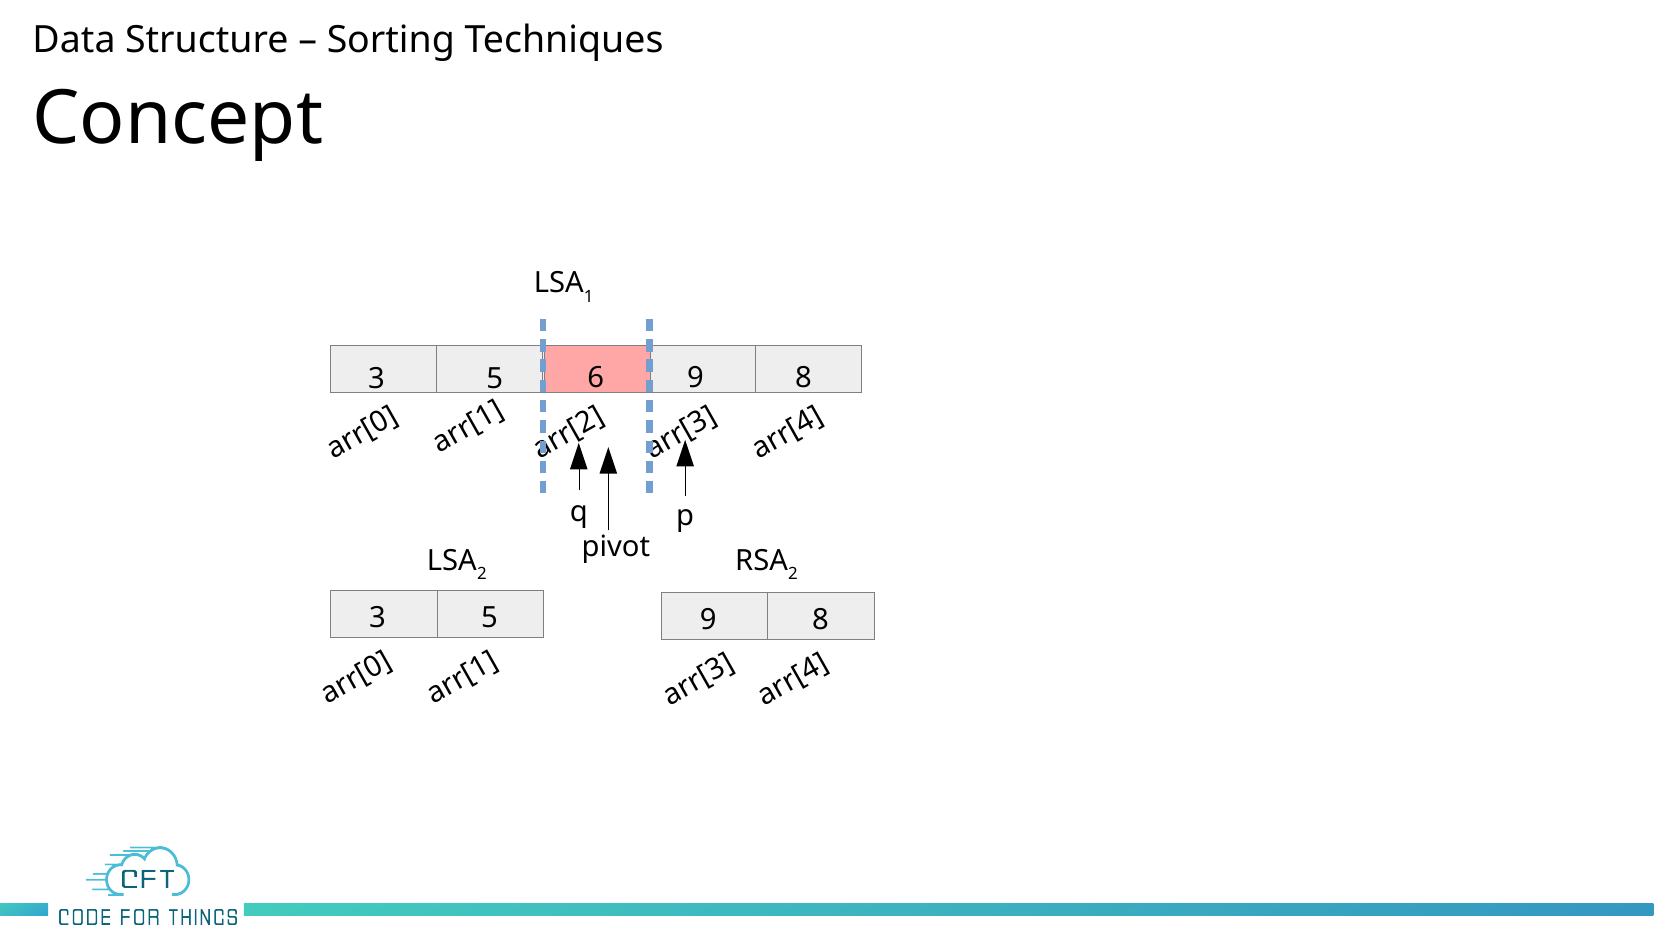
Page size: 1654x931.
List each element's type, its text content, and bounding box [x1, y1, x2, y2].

text_box 3 [353, 350, 402, 400]
text_box [734, 592, 797, 640]
text_box 9 [685, 590, 734, 640]
text_box [330, 345, 862, 393]
text_box arr[1] [407, 388, 534, 470]
text_box RSA2 [720, 531, 821, 588]
text_box pivot [566, 517, 671, 591]
text_box [403, 590, 466, 638]
text_box 3 [354, 588, 403, 638]
text_box arr[4] [726, 398, 858, 485]
text_box LSA1 [519, 253, 615, 310]
text_box 6 [572, 348, 640, 398]
picture [59, 846, 237, 925]
text_box arr[3] [637, 622, 768, 731]
text_box 5 [466, 588, 515, 638]
text_box 9 [672, 348, 739, 398]
text_box [330, 590, 354, 638]
text_box [846, 592, 875, 640]
text_box q [555, 483, 604, 533]
text_box arr[2] [507, 396, 630, 476]
text_box p [661, 487, 710, 537]
text_box arr[1] [401, 622, 529, 730]
text_box 8 [772, 348, 845, 398]
text_box 5 [471, 350, 520, 400]
text_box [515, 590, 544, 638]
text_box [661, 592, 685, 640]
title Data Structure – Sorting Techniques Concept [32, 12, 1184, 166]
text_box arr[0] [295, 620, 422, 730]
text_box arr[3] [620, 398, 747, 476]
text_box arr[0] [301, 393, 426, 476]
text_box 8 [797, 590, 846, 640]
text_box LSA2 [412, 531, 508, 588]
text_box arr[4] [738, 624, 859, 731]
